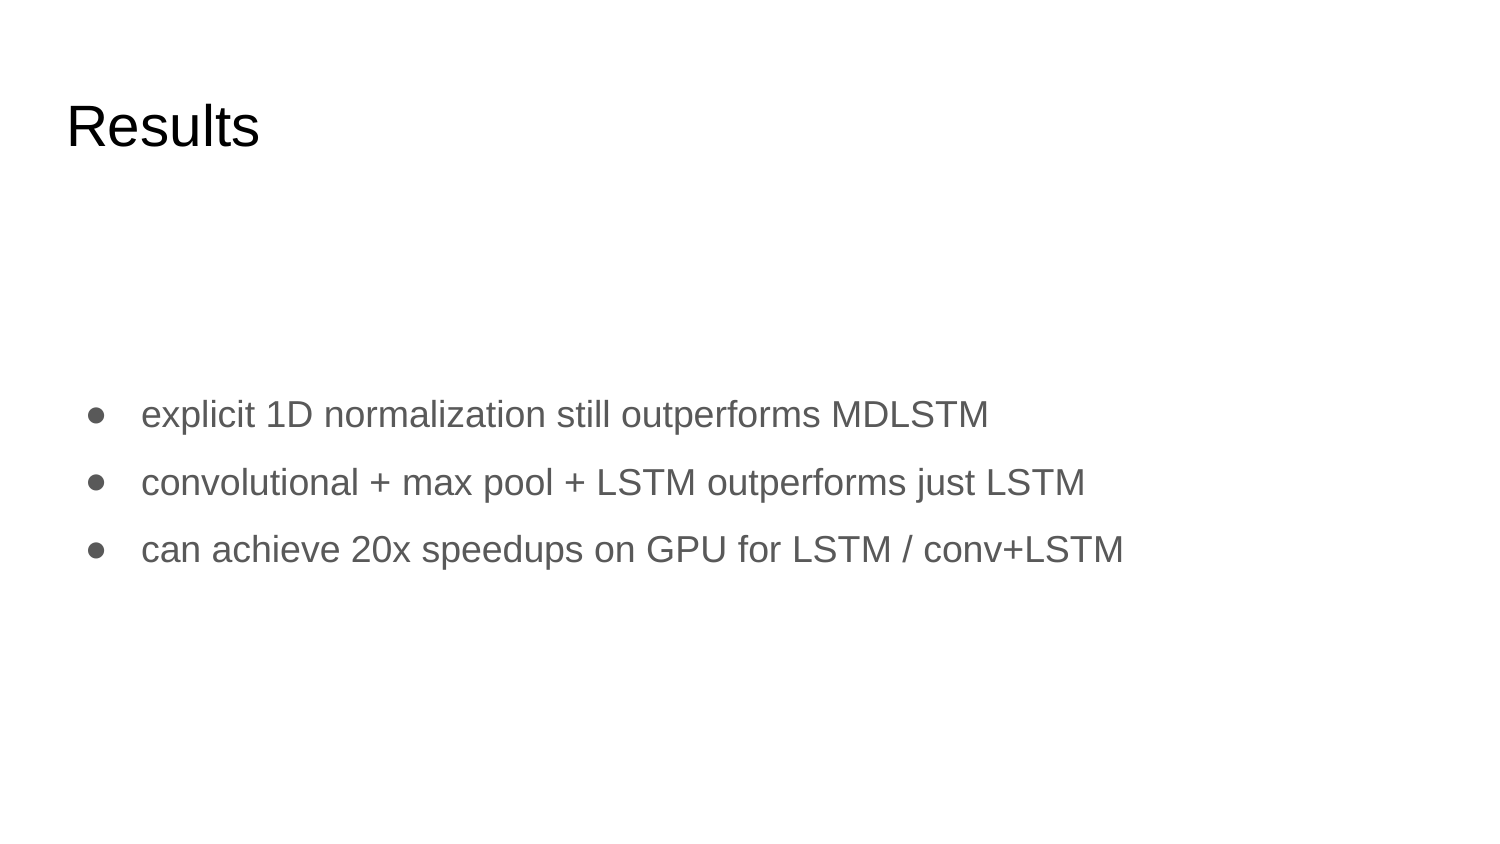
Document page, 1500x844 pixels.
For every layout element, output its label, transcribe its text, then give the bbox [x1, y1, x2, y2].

list explicit 1D normalization still outperforms MDLSTM convolutional + max pool + LSTM outperforms just LSTM can achieve 20x speedups on GPU for LSTM / conv+LSTM [51, 189, 1449, 750]
title Results [51, 72, 1449, 167]
